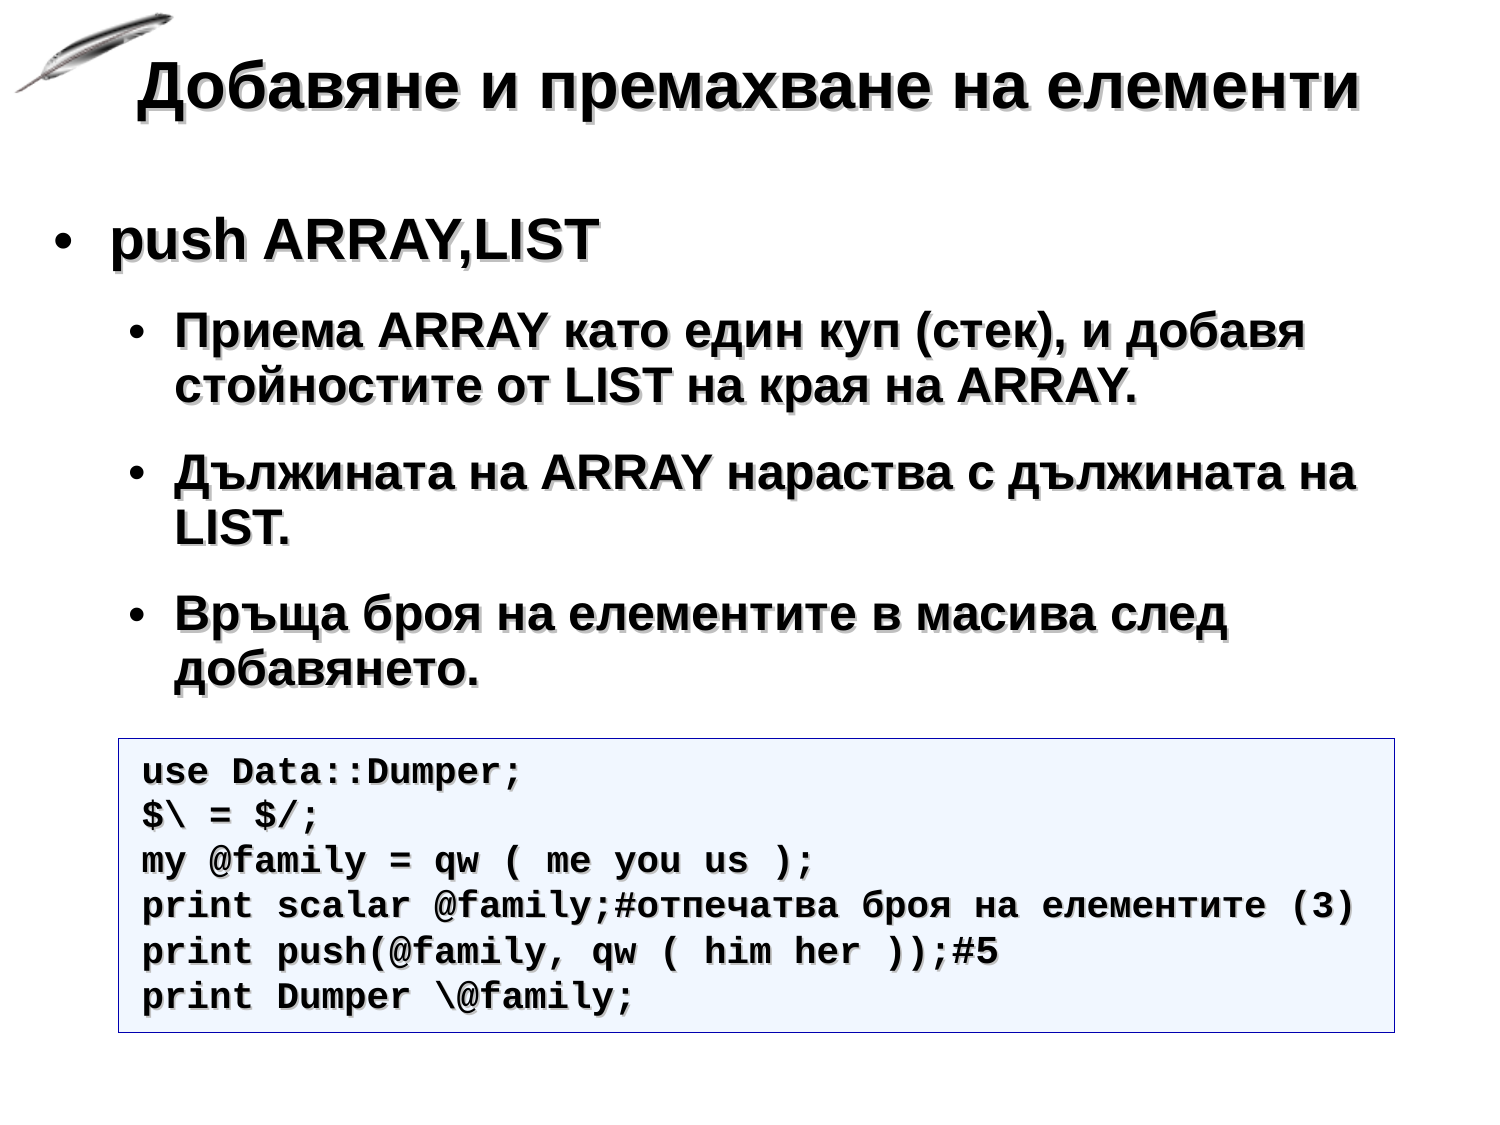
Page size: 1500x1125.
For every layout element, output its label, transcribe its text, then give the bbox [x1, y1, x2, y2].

text_box use Data::Dumper; $\ = $/; my @family = qw ( me you us ); print scalar @family;#отпечатва броя на елементите (3) print push(@family, qw ( him her ));#5 print Dumper \@family; [118, 738, 1394, 1033]
picture [11, 11, 103, 95]
title Добавяне и премахване на елементи [103, 0, 1397, 178]
list push ARRAY,LIST Приема ARRAY като един куп (стек), и добавя стойностите от LIST на края на ARRAY. Дължината на ARRAY нараства с дължината на LIST. Връща броя на елементите в масива след добавянето. [53, 207, 1447, 1084]
